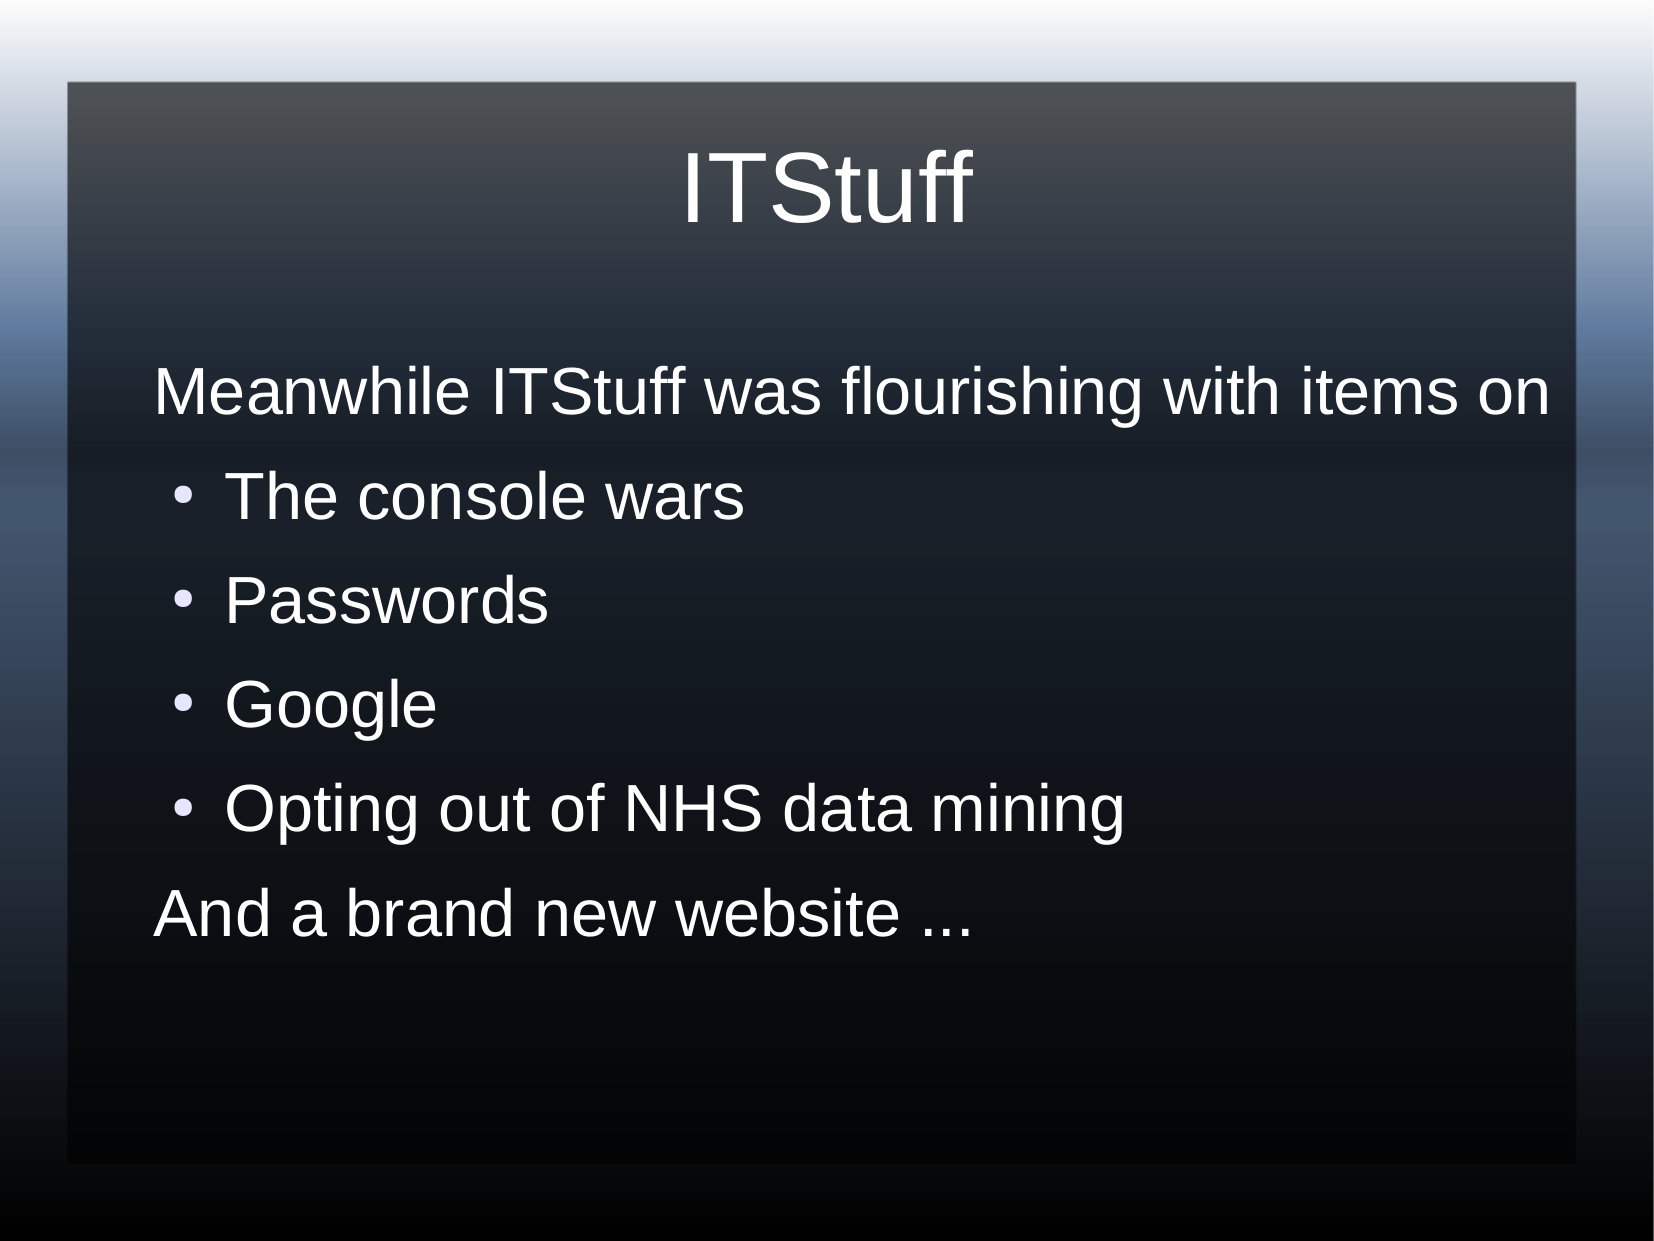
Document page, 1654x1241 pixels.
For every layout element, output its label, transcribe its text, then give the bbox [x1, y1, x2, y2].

title ITStuff [82, 84, 1571, 292]
picture [0, 0, 1654, 1241]
list Meanwhile ITStuff was flourishing with items on The console wars Passwords Google Opting out of NHS data mining And a brand new website ... [82, 354, 1571, 1105]
